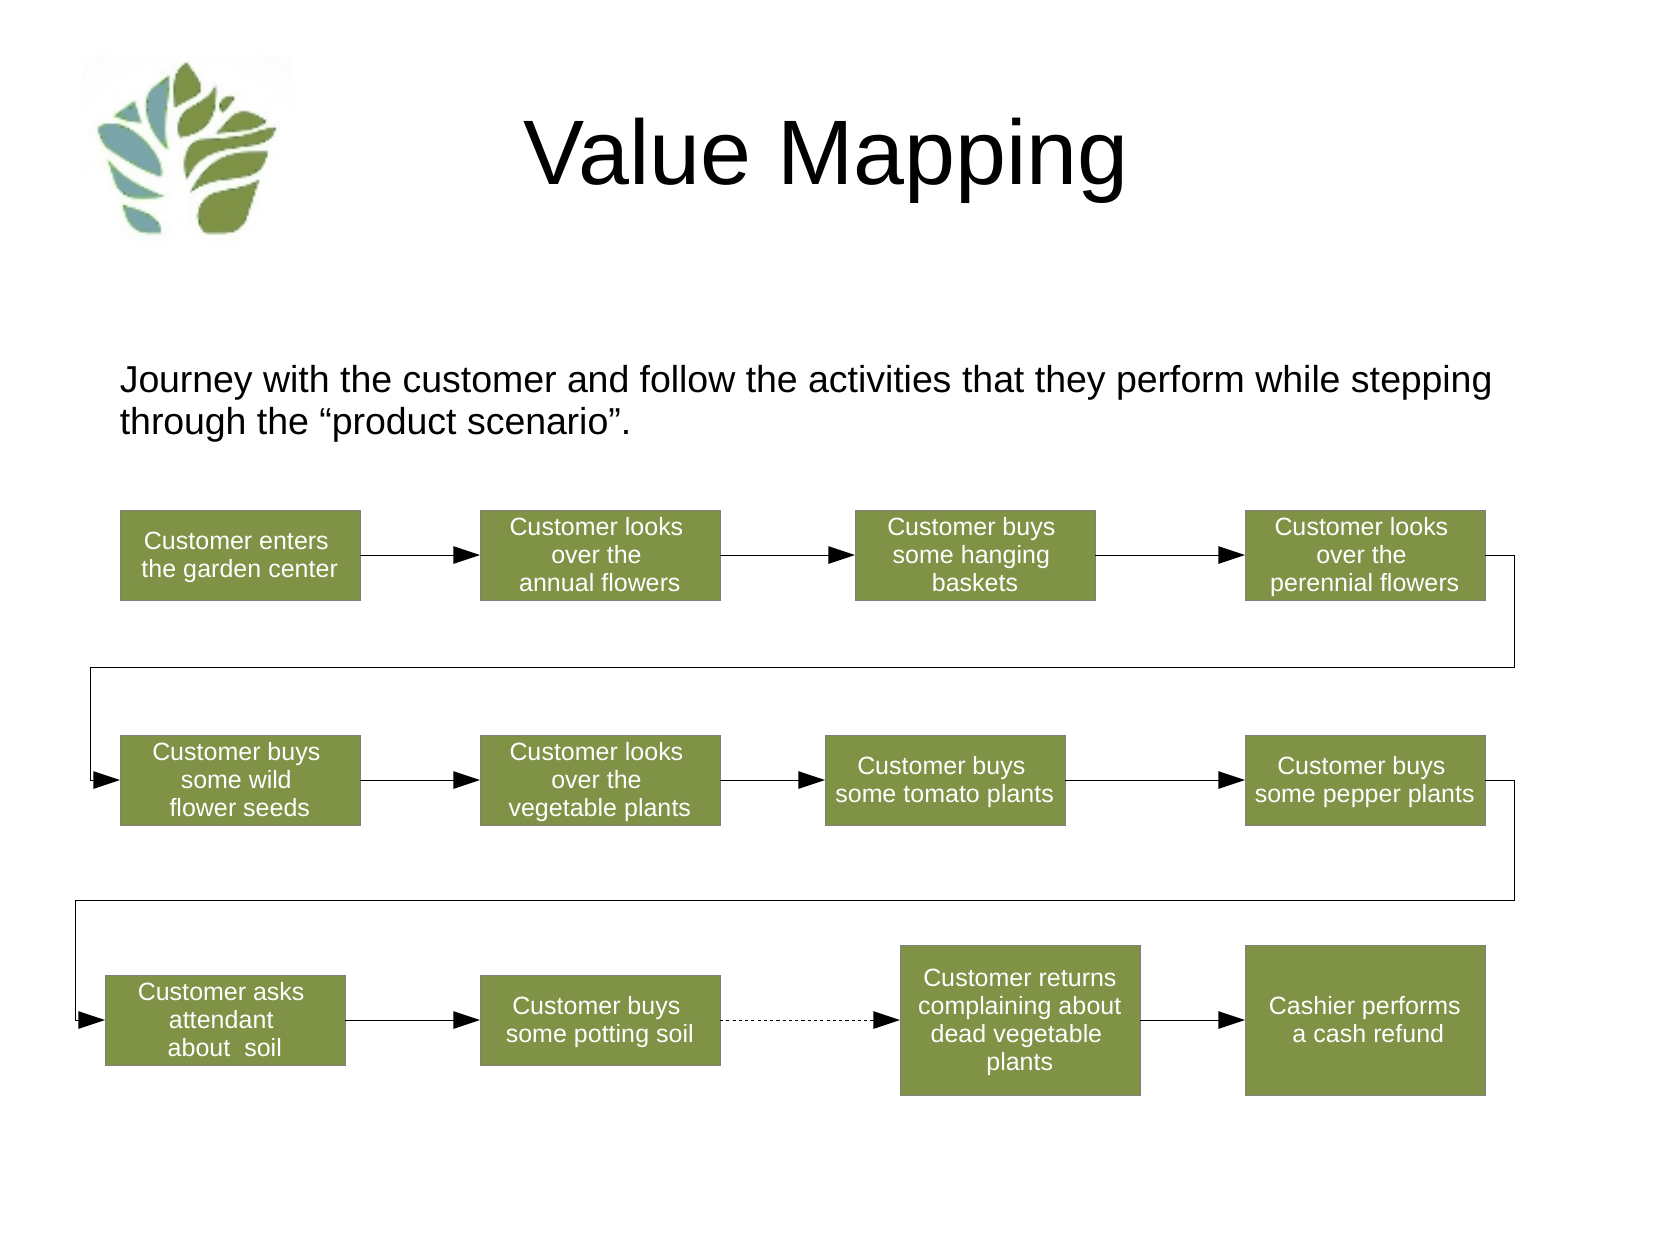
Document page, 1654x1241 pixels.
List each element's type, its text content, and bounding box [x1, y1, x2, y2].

text_box Customer buys some potting soil [480, 975, 721, 1066]
text_box Customer buys some pepper plants [1245, 735, 1486, 826]
picture [82, 49, 291, 258]
text_box Customer buys some tomato plants [825, 735, 1066, 826]
text_box Customer enters the garden center [120, 510, 361, 601]
text_box Cashier performs a cash refund [1245, 945, 1486, 1096]
text_box Customer buys some hanging baskets [855, 510, 1096, 601]
text_box Journey with the customer and follow the activities that they perform while stepping through the “product scenario”. [105, 350, 1546, 481]
text_box Customer buys some wild flower seeds [120, 735, 361, 826]
text_box Customer asks attendant about soil [105, 975, 346, 1066]
text_box Customer looks over the vegetable plants [480, 735, 721, 826]
text_box Customer looks over the annual flowers [480, 510, 721, 601]
text_box Customer returns complaining about dead vegetable plants [900, 945, 1141, 1096]
title Value Mapping [291, 49, 1571, 257]
text_box Customer looks over the perennial flowers [1245, 510, 1486, 601]
